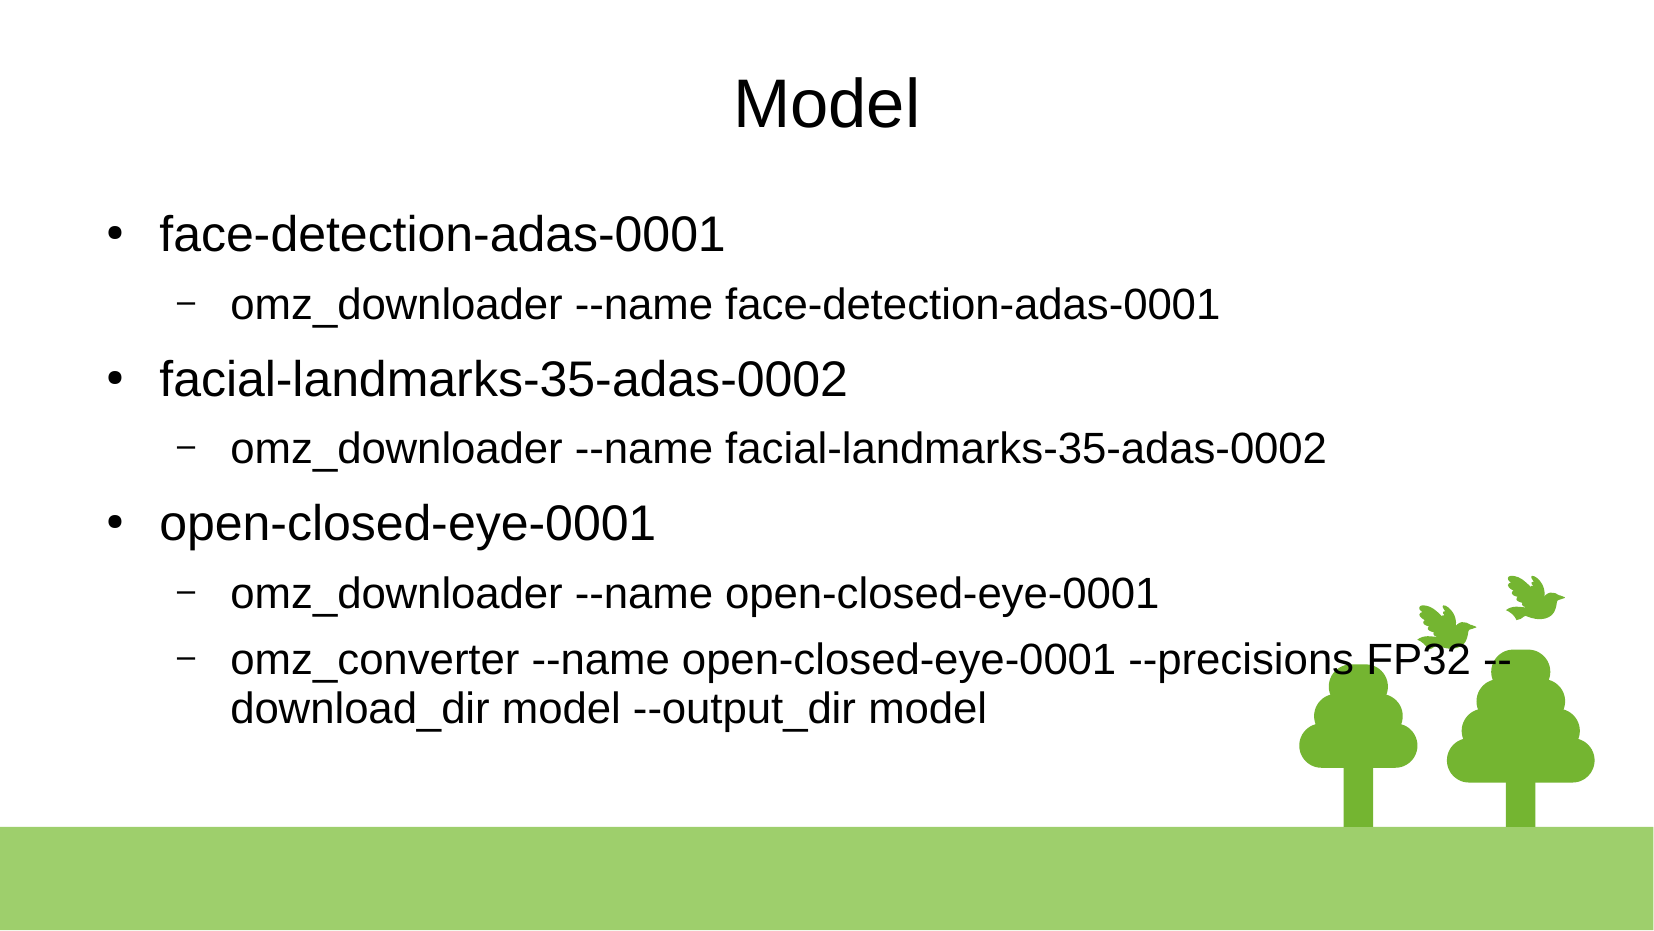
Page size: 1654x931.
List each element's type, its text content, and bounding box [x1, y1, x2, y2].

list face-detection-adas-0001 omz_downloader --name face-detection-adas-0001 facial-landmarks-35-adas-0002 omz_downloader --name facial-landmarks-35-adas-0002 open-closed-eye-0001 omz_downloader --name open-closed-eye-0001 omz_converter --name open-closed-eye-0001 --precisions FP32 --download_dir model --output_dir model [88, 206, 1565, 739]
title Model [88, 29, 1565, 178]
